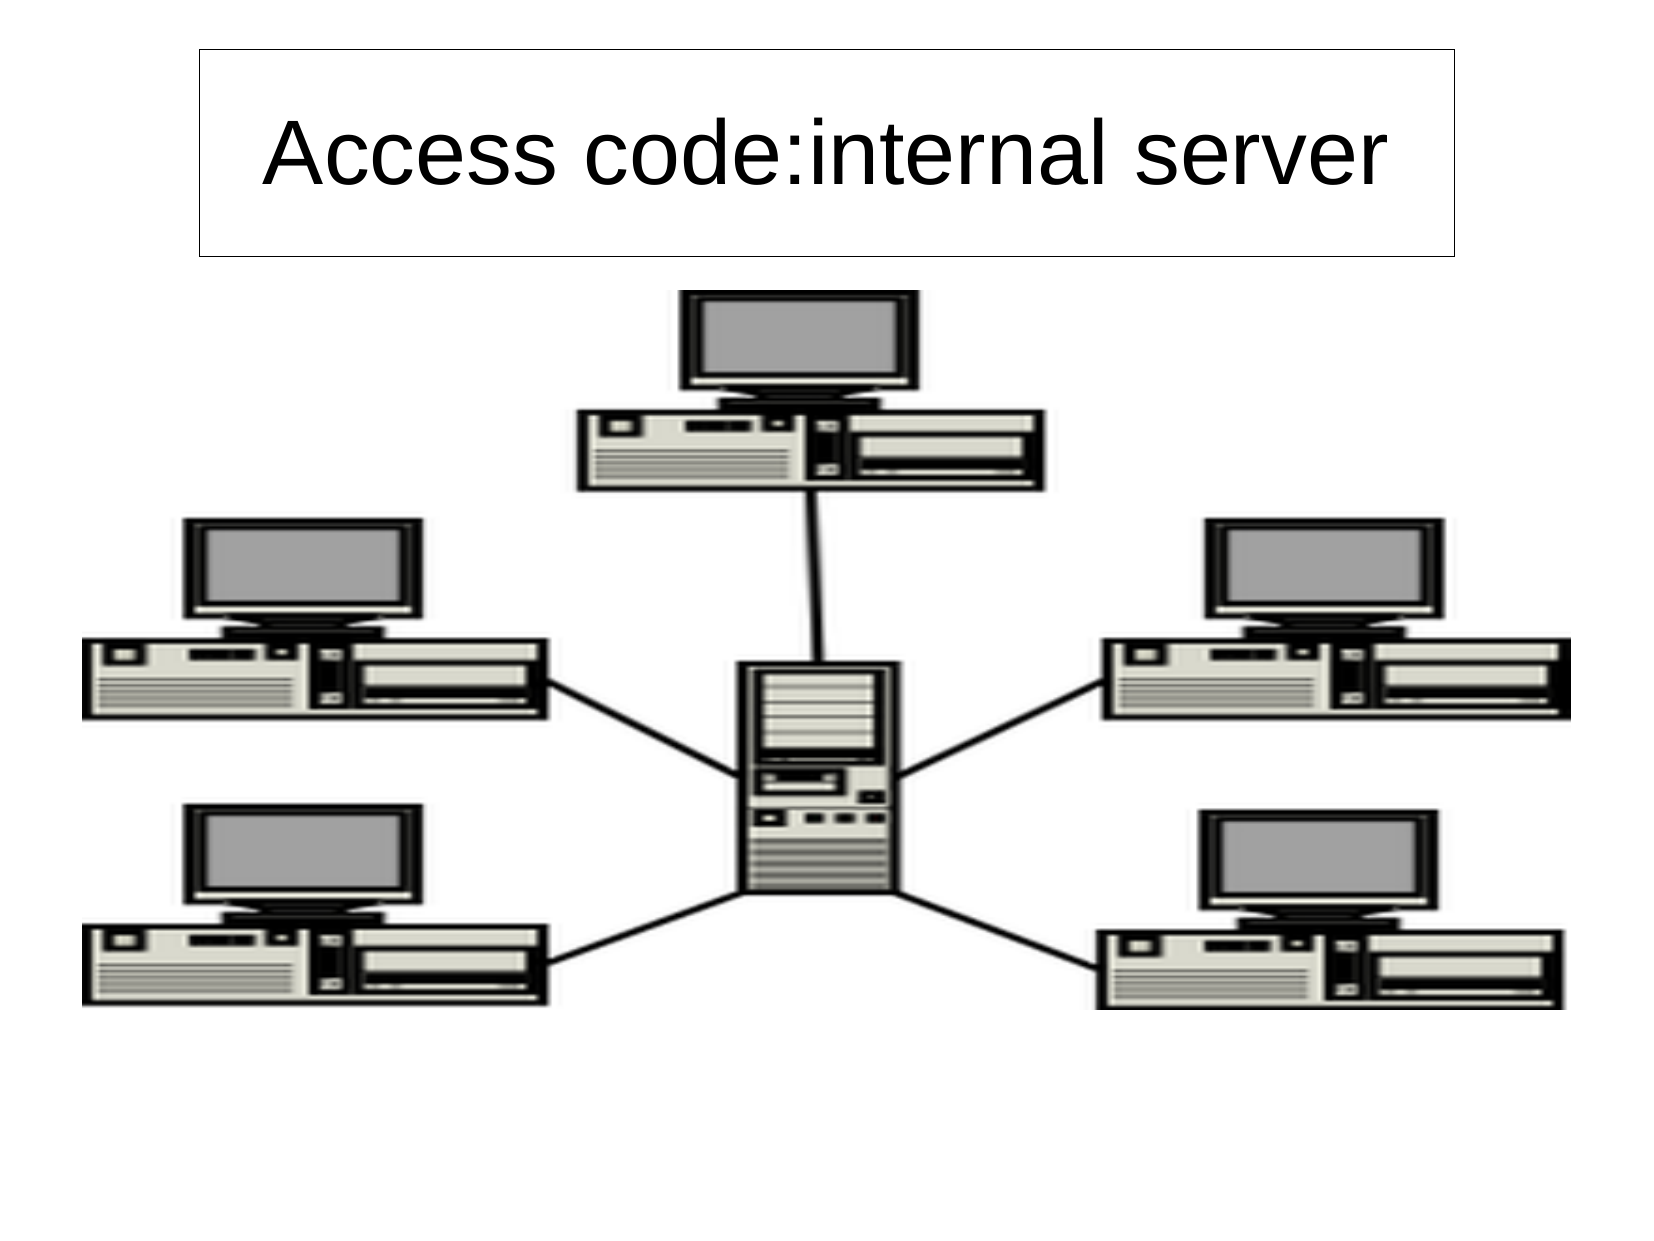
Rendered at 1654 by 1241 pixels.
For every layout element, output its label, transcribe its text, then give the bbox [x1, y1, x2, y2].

title Access code:internal server [199, 49, 1455, 257]
picture [82, 290, 1571, 1010]
